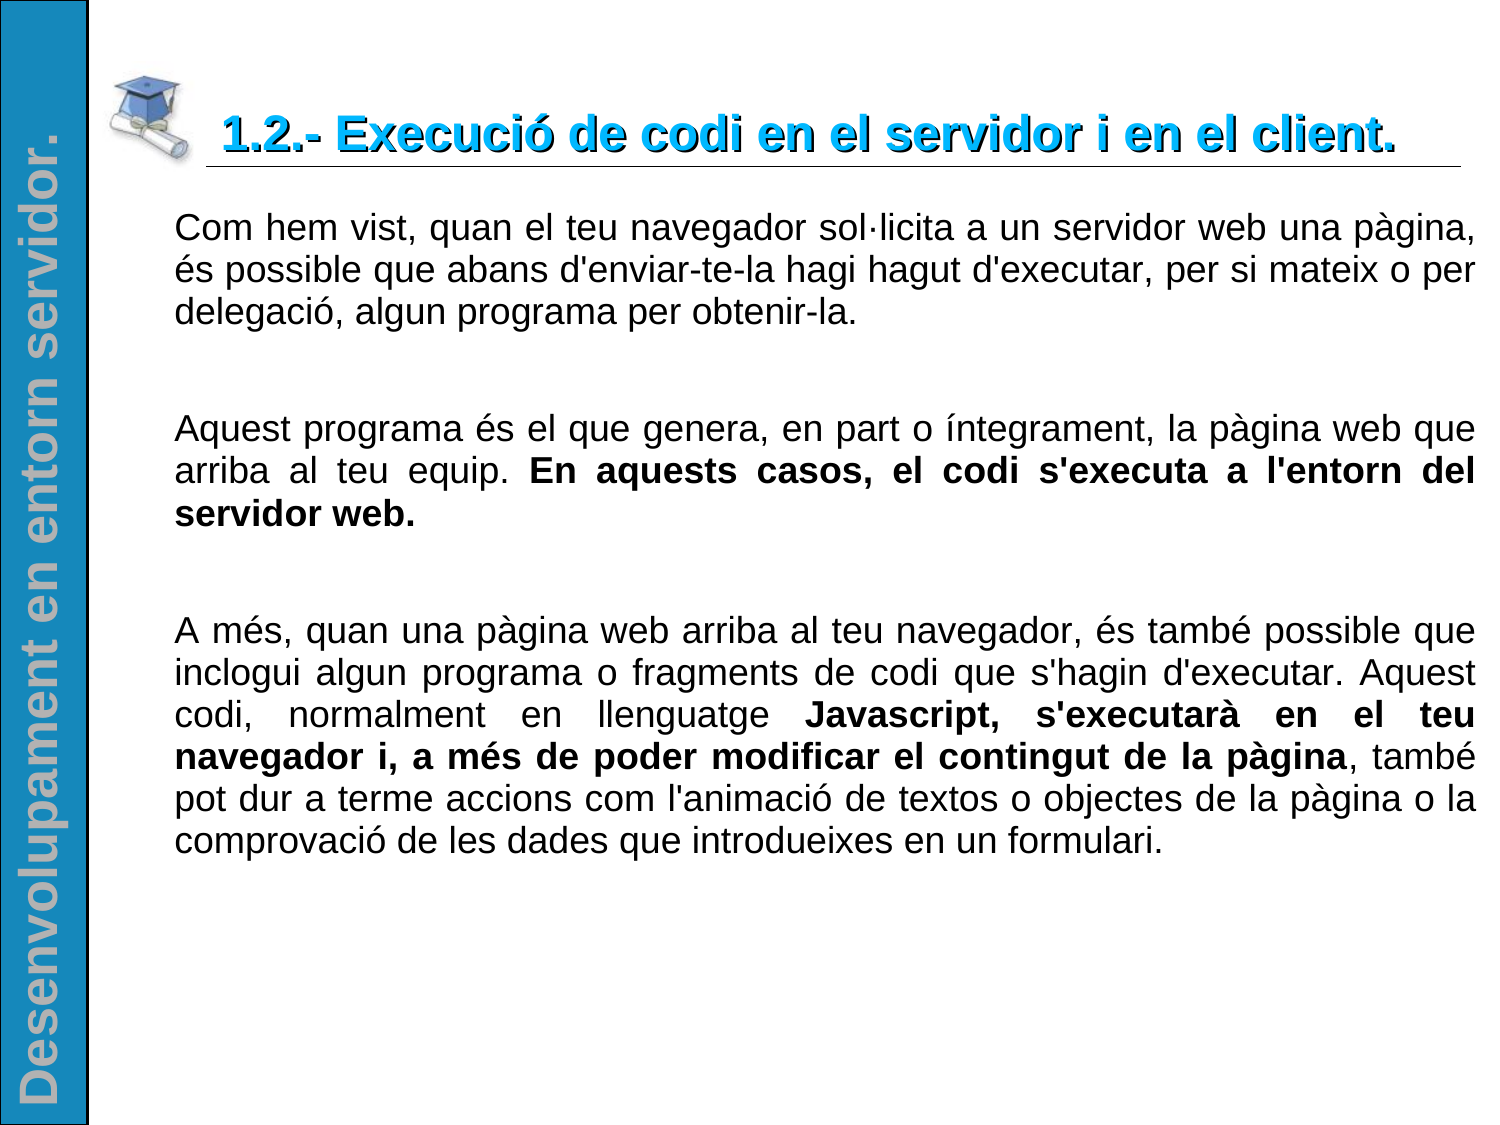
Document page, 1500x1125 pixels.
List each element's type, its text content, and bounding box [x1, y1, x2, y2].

list Com hem vist, quan el teu navegador sol·licita a un servidor web una pàgina, és possible que abans d'enviar-te-la hagi hagut d'executar, per si mateix o per delegació, algun programa per obtenir-la. Aquest programa és el que genera, en part o íntegrament, la pàgina web que arriba al teu equip. En aquests casos, el codi s'executa a l'entorn del servidor web. A més, quan una pàgina web arriba al teu navegador, és també possible que inclogui algun programa o fragments de codi que s'hagin d'executar. Aquest codi, normalment en llenguatge Javascript, s'executarà en el teu navegador i, a més de poder modificar el contingut de la pàgina, també pot dur a terme accions com l'animació de textos o objectes de la pàgina o la comprovació de les dades que introdueixes en un formulari. [118, 206, 1477, 950]
title 1.2.- Execució de codi en el servidor i en el client. [206, 88, 1447, 178]
picture [93, 61, 206, 174]
